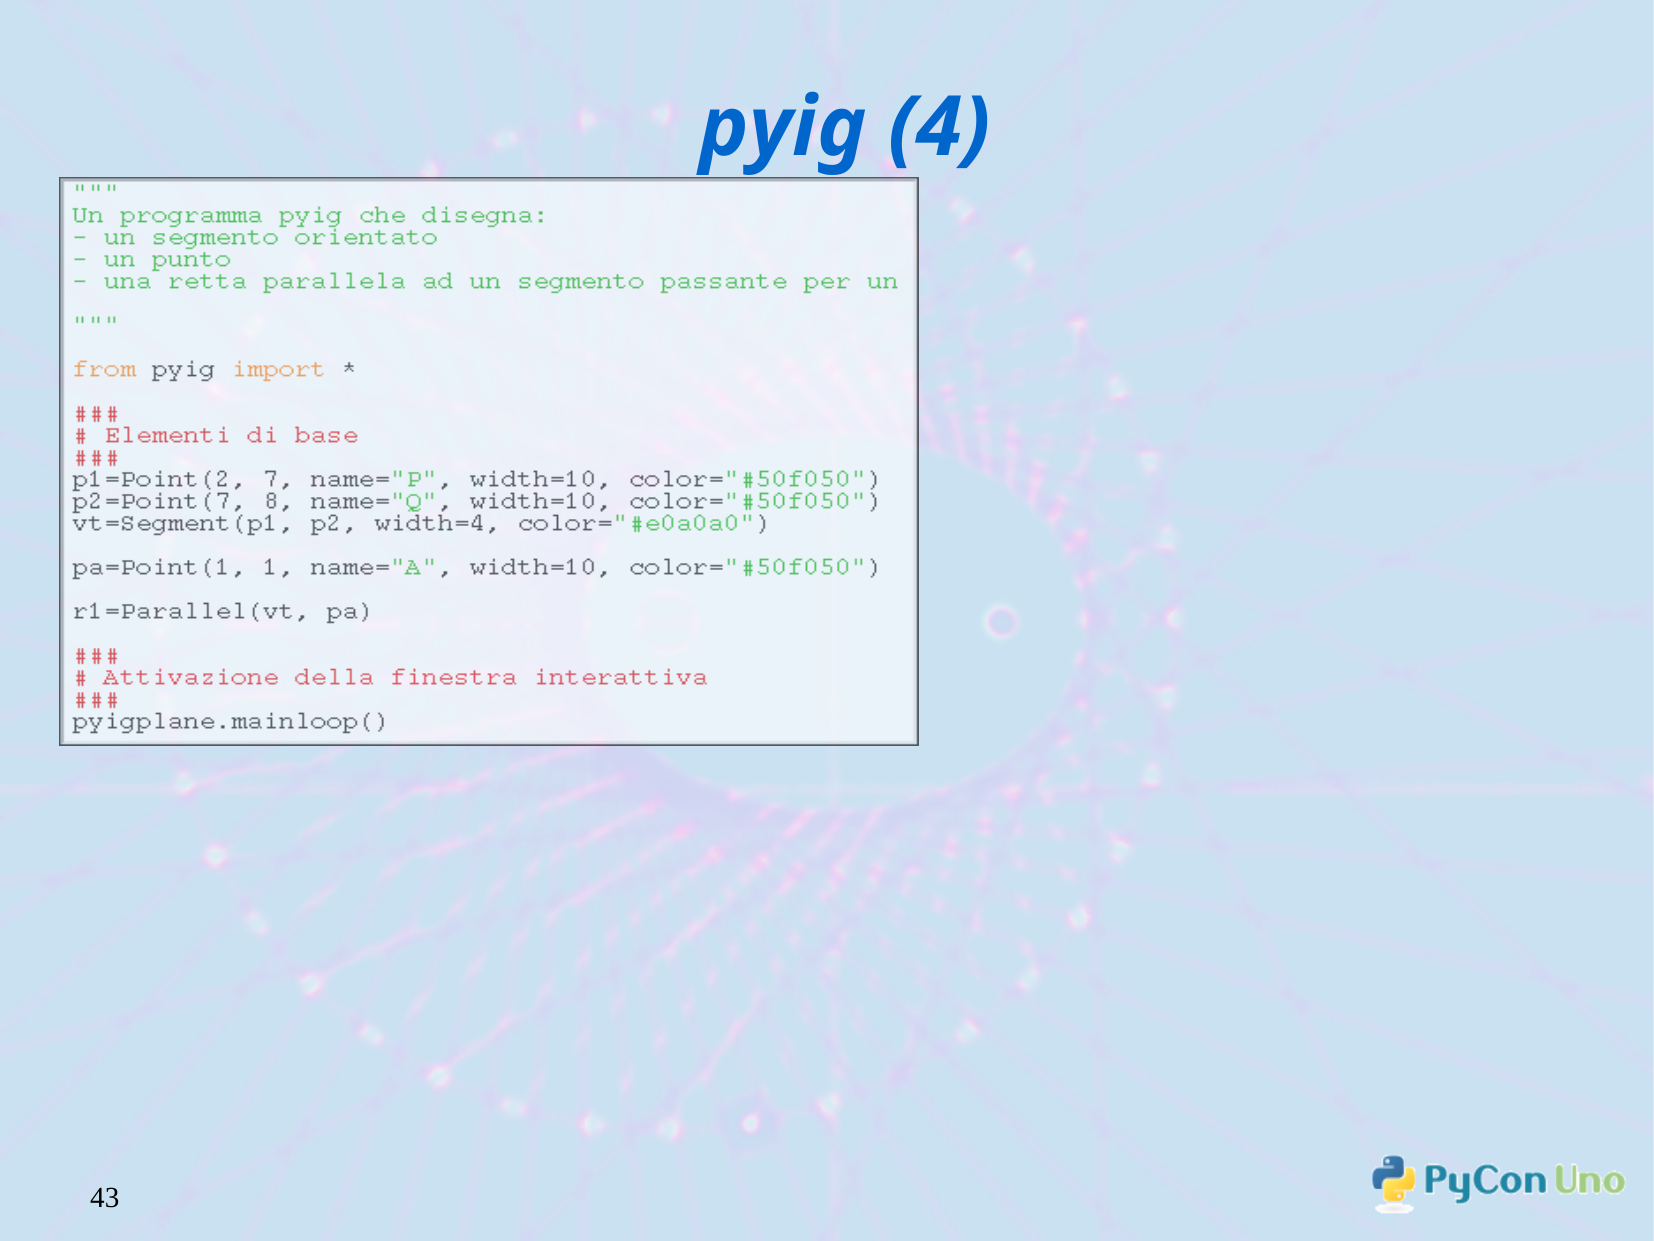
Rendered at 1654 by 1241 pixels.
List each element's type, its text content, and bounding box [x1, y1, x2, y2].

title pyig (4) [139, 19, 1552, 227]
picture [0, 0, 1654, 1241]
